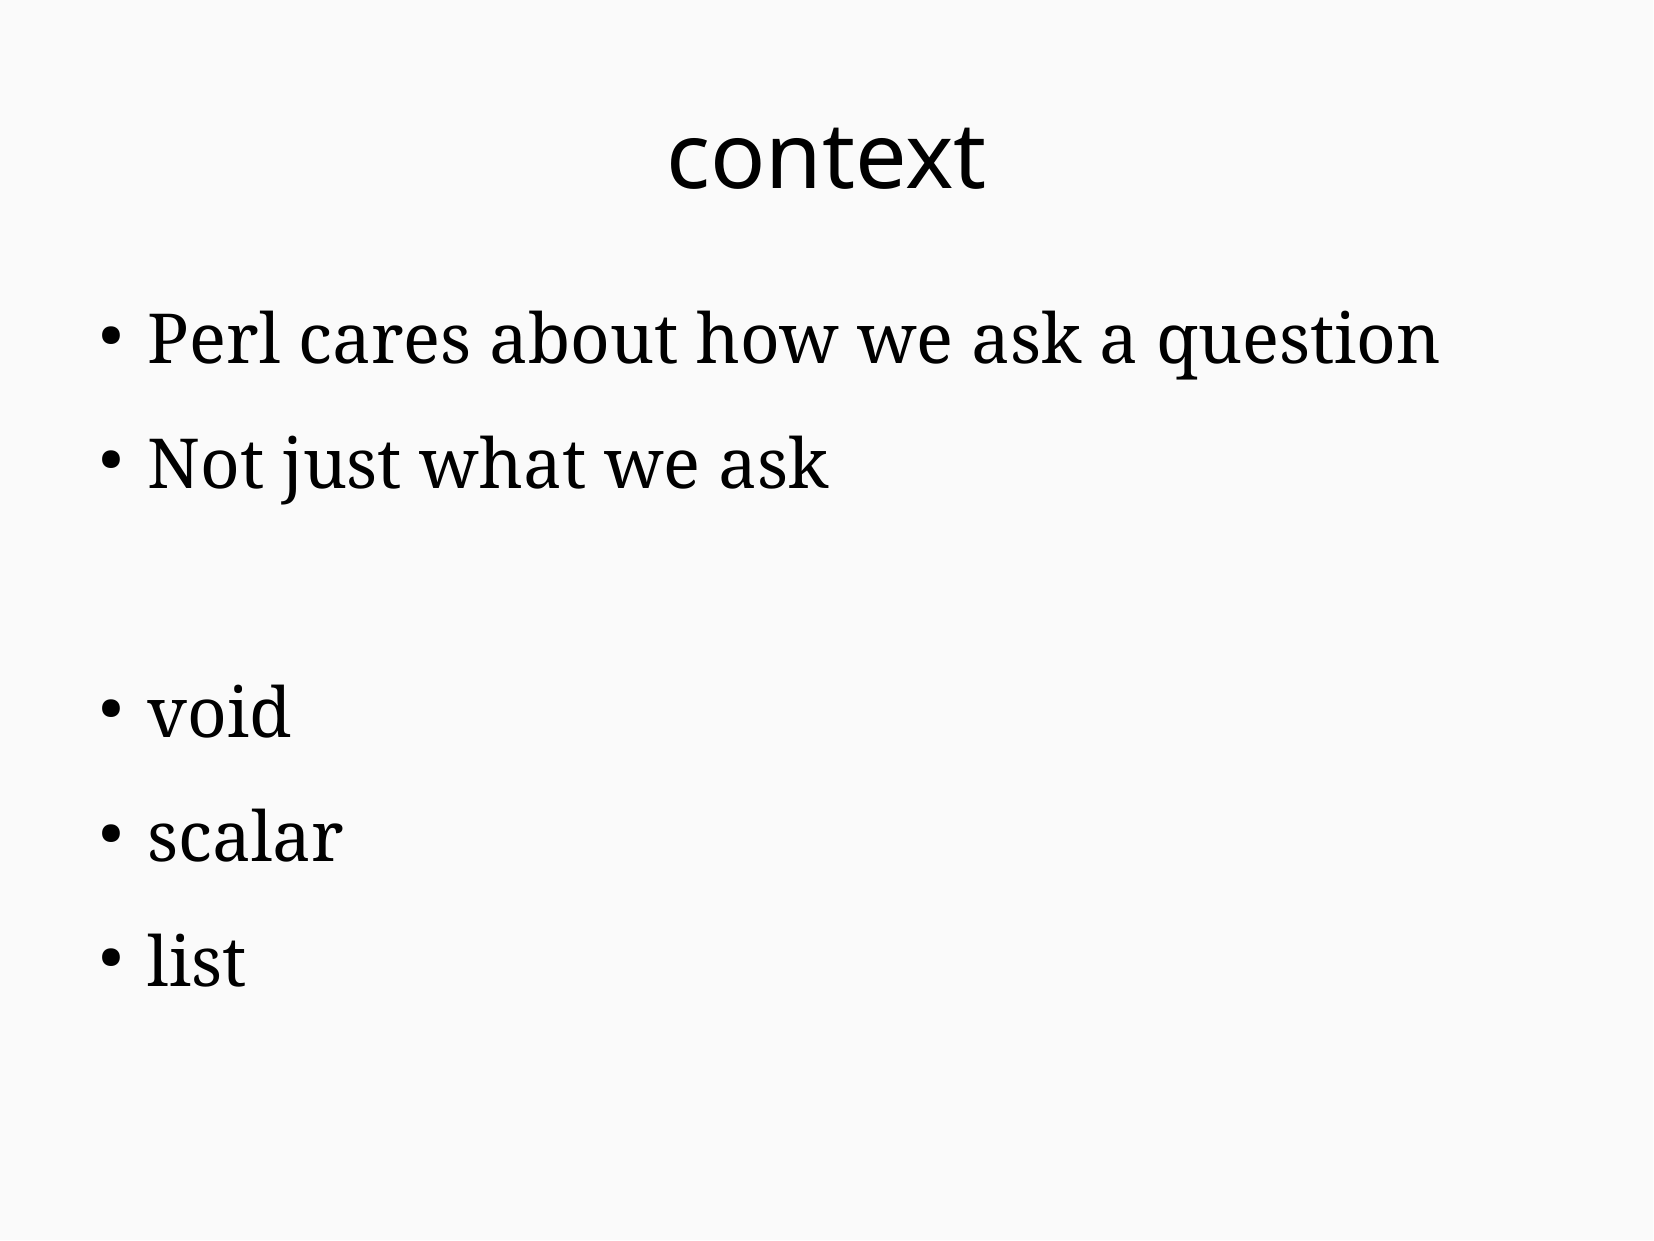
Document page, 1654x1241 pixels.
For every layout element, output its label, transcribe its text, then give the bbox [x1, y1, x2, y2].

title context [82, 49, 1571, 257]
list Perl cares about how we ask a question Not just what we ask void scalar list [82, 290, 1571, 1010]
